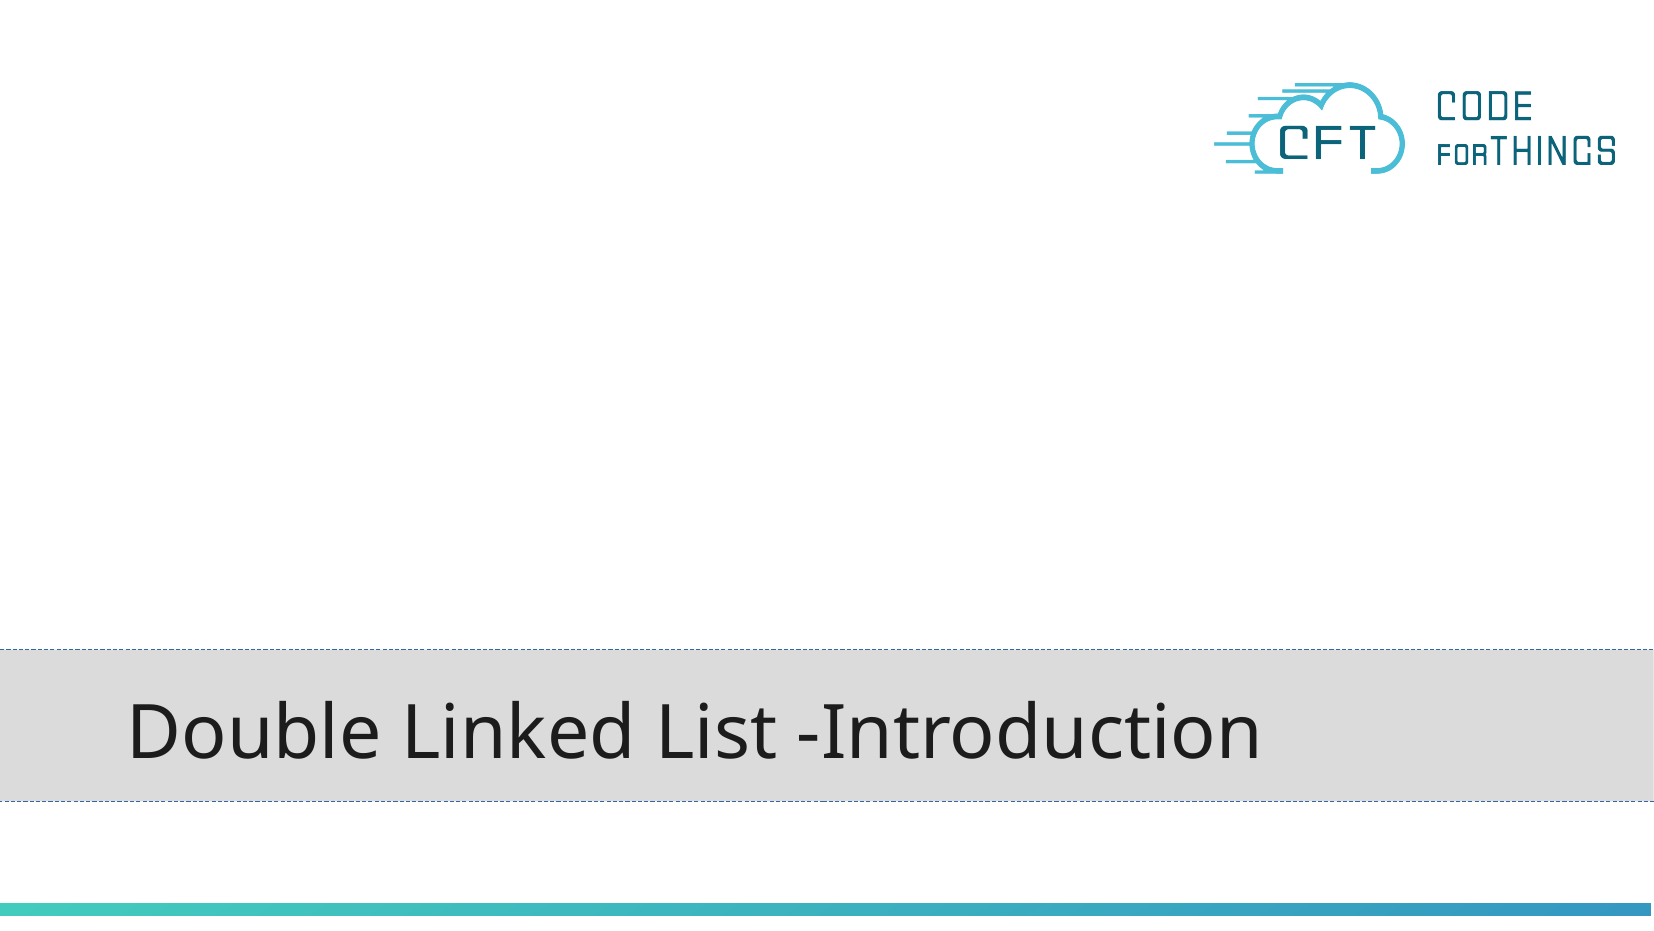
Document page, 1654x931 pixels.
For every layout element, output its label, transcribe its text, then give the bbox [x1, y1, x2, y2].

picture [1214, 82, 1615, 174]
title Double Linked List -Introduction [53, 651, 1542, 807]
